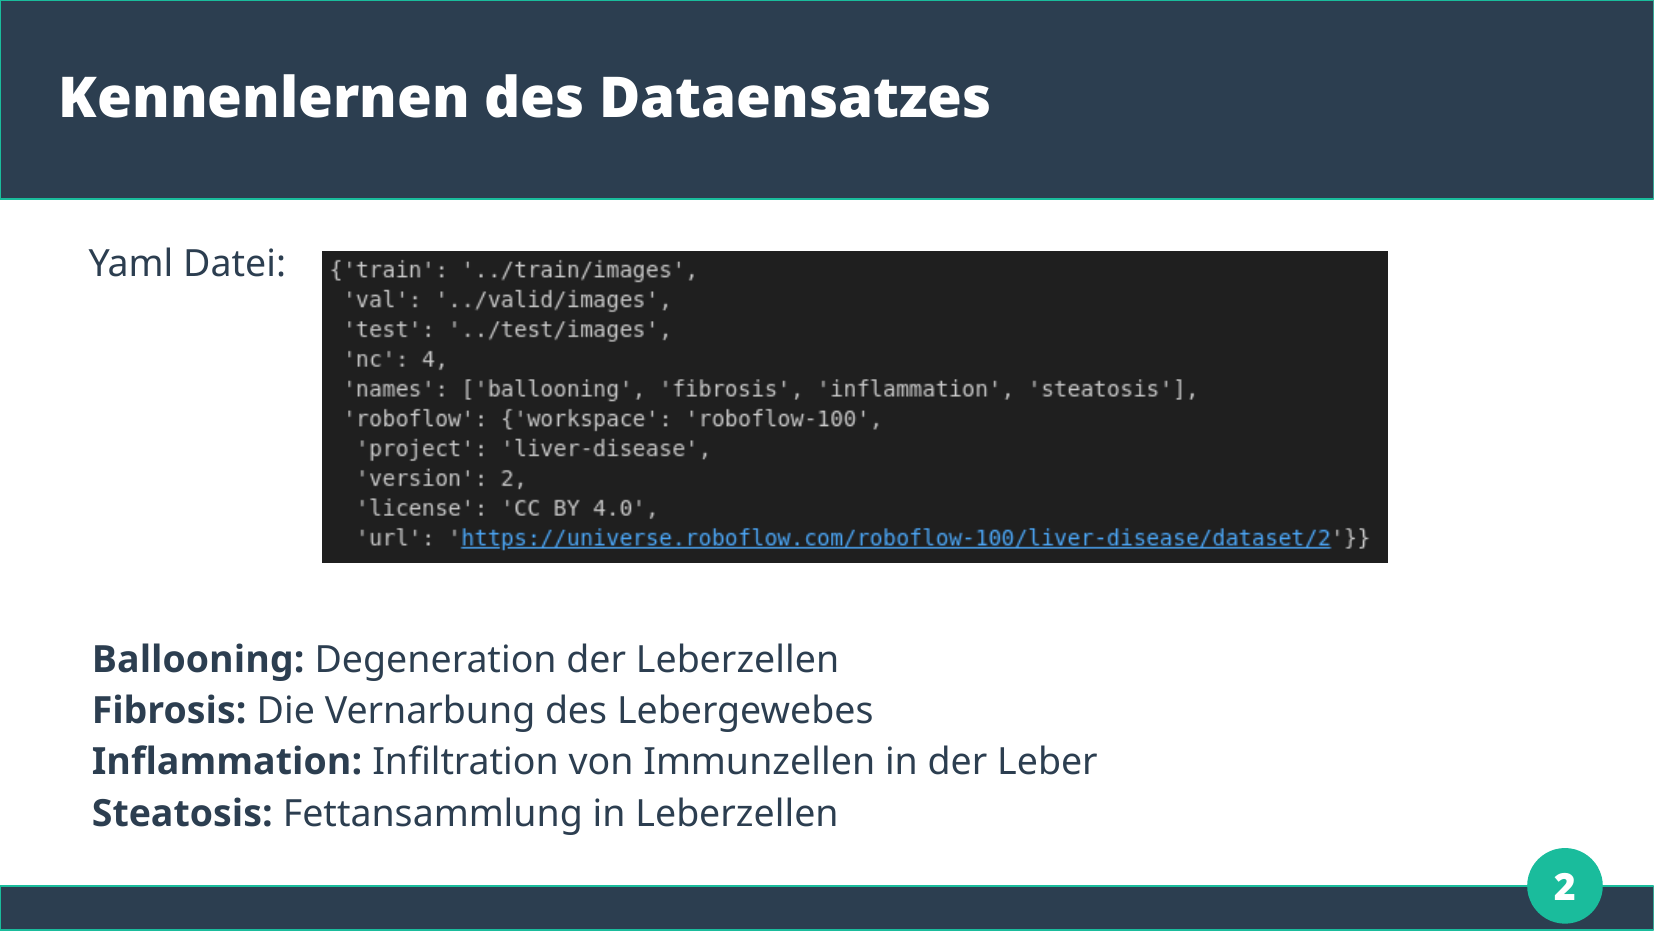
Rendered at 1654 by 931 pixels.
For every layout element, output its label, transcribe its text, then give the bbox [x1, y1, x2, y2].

text_box Ballooning: Degeneration der Leberzellen Fibrosis: Die Vernarbung des Lebergewebes Inflammation: Infiltration von Immunzellen in der Leber Steatosis: Fettansammlung in Leberzellen [77, 600, 1203, 870]
picture [322, 251, 1388, 563]
title Kennenlernen des Dataensatzes [59, 37, 1595, 156]
text_box Yaml Datei: [37, 187, 338, 338]
